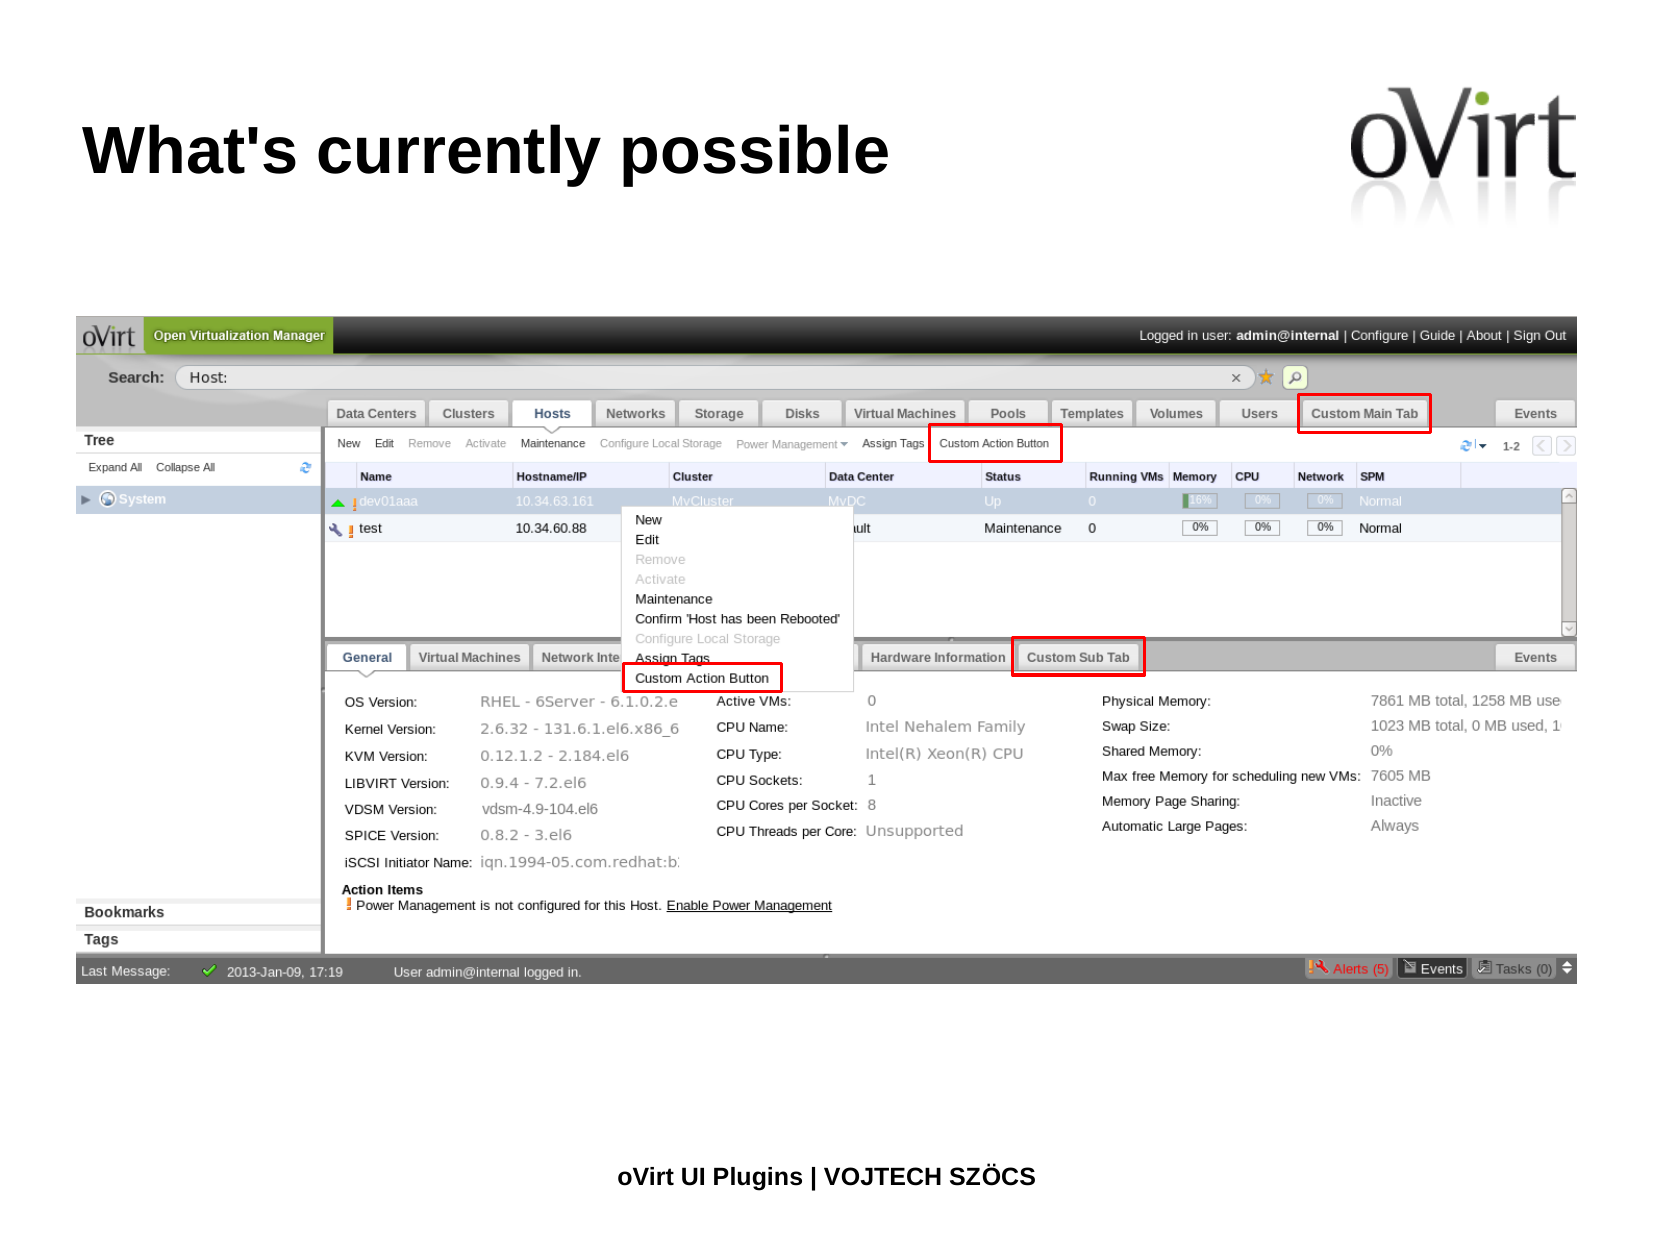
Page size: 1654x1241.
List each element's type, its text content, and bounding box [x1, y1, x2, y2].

picture [1351, 79, 1576, 228]
title What's currently possible [82, 37, 1303, 226]
picture [76, 316, 1577, 984]
